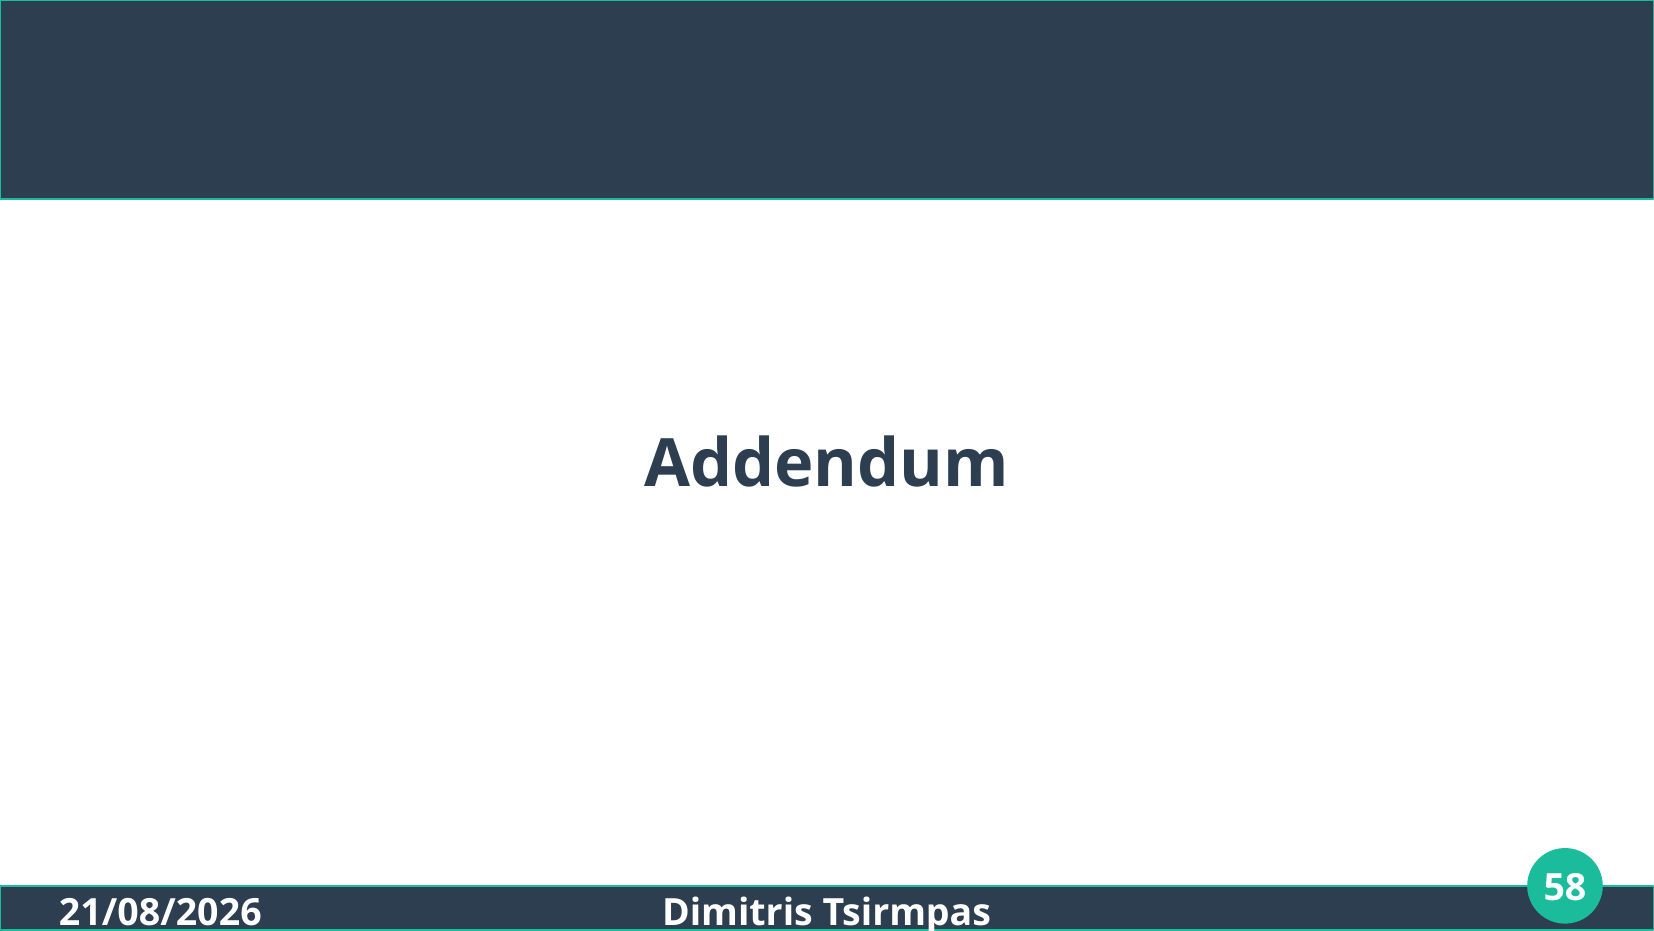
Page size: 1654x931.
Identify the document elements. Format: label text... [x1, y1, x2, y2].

subtitle Addendum [59, 187, 1595, 735]
